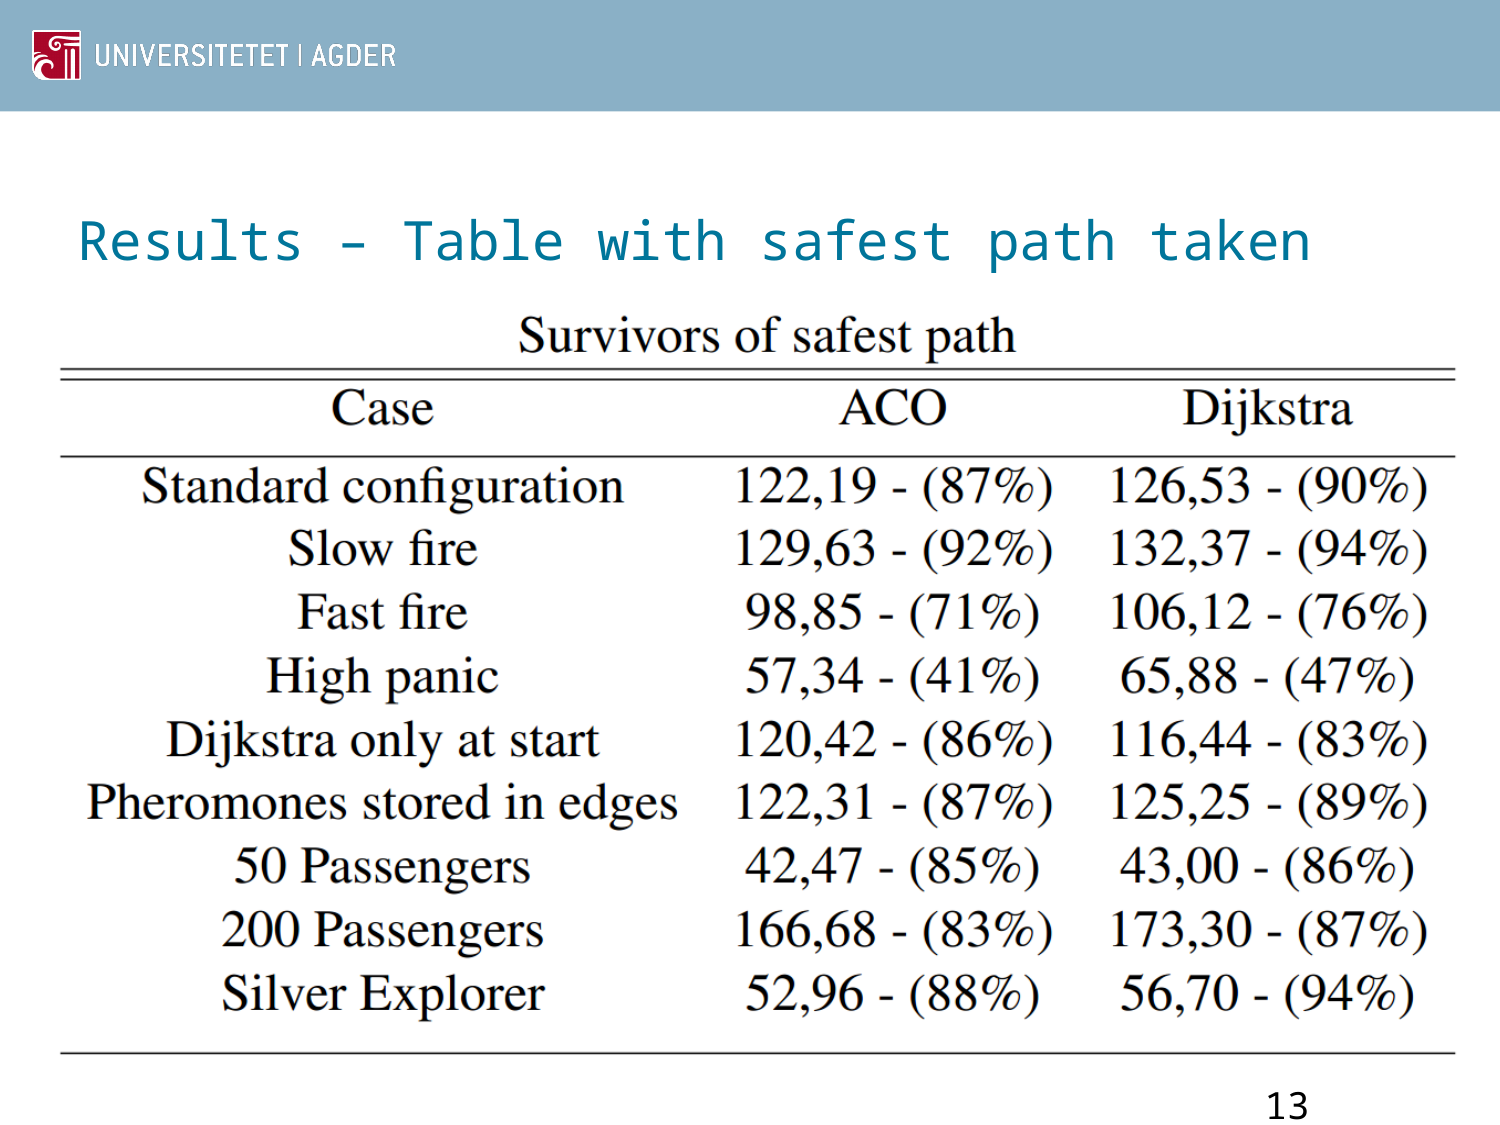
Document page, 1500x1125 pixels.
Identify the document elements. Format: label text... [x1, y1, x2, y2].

title Results – Table with safest path taken [62, 75, 1462, 279]
picture [32, 30, 395, 80]
picture [55, 308, 1465, 1077]
